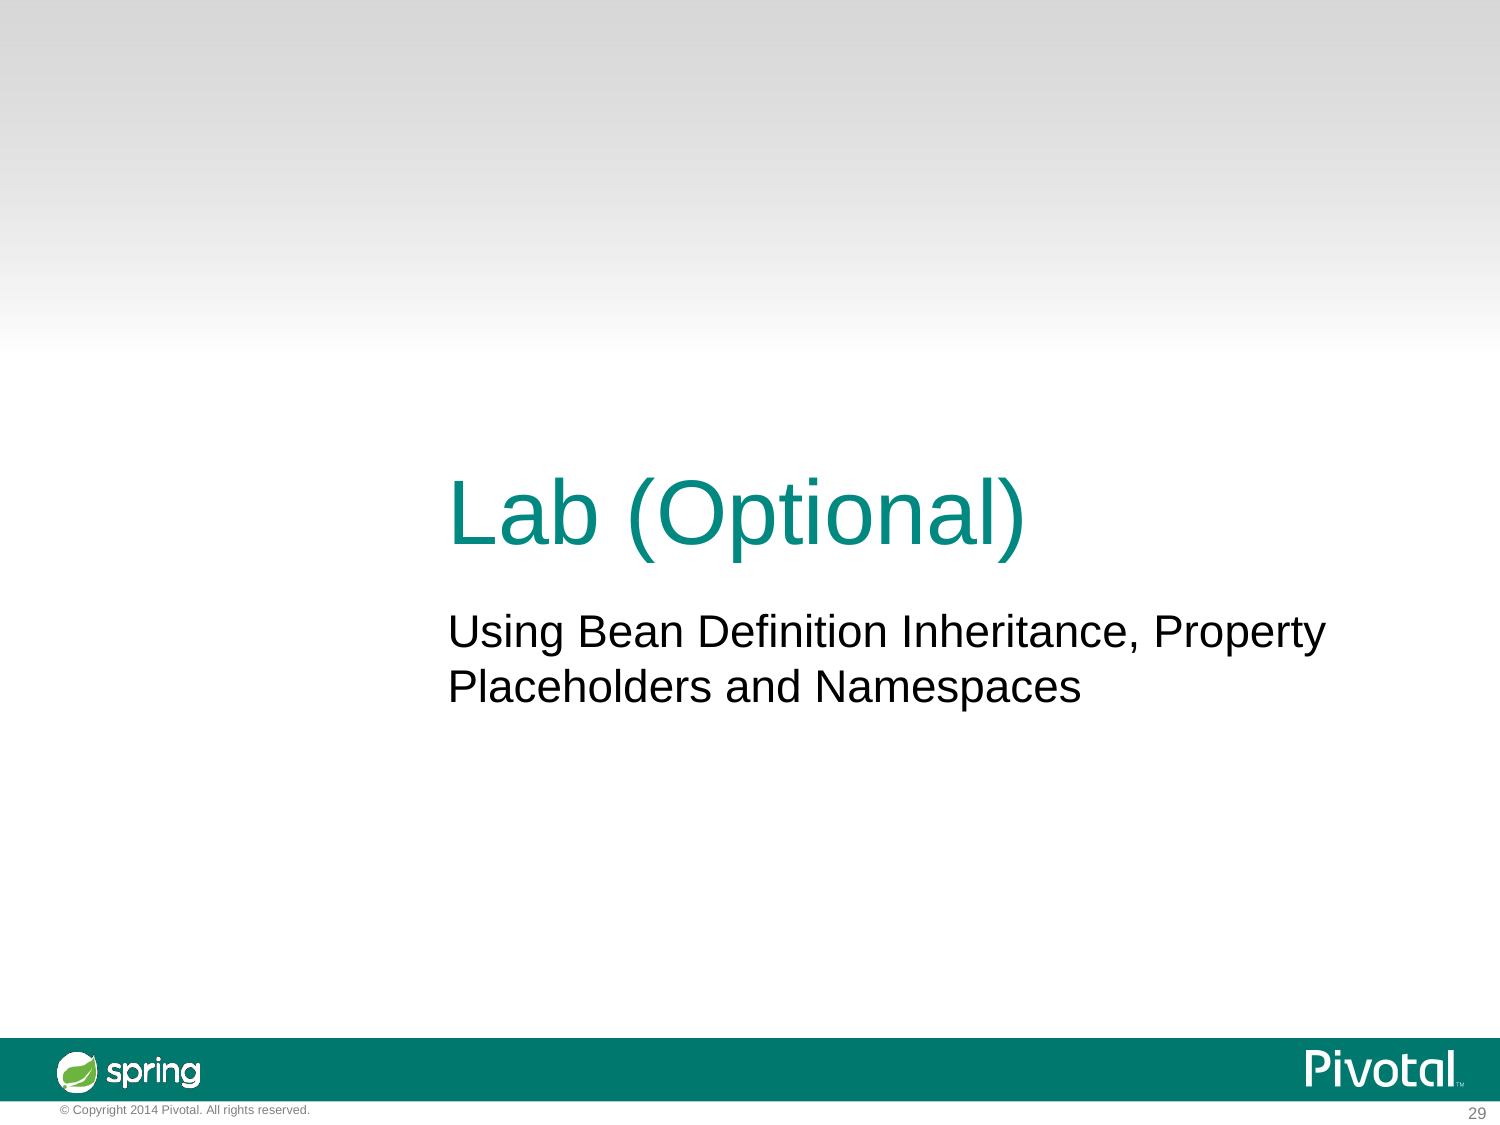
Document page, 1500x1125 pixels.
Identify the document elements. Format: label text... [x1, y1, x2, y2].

title Lab (Optional) [447, 462, 1440, 565]
picture [32, 1041, 210, 1103]
text_box Using Bean Definition Inheritance, Property Placeholders and Namespaces [447, 602, 1440, 914]
picture [1306, 1050, 1464, 1087]
